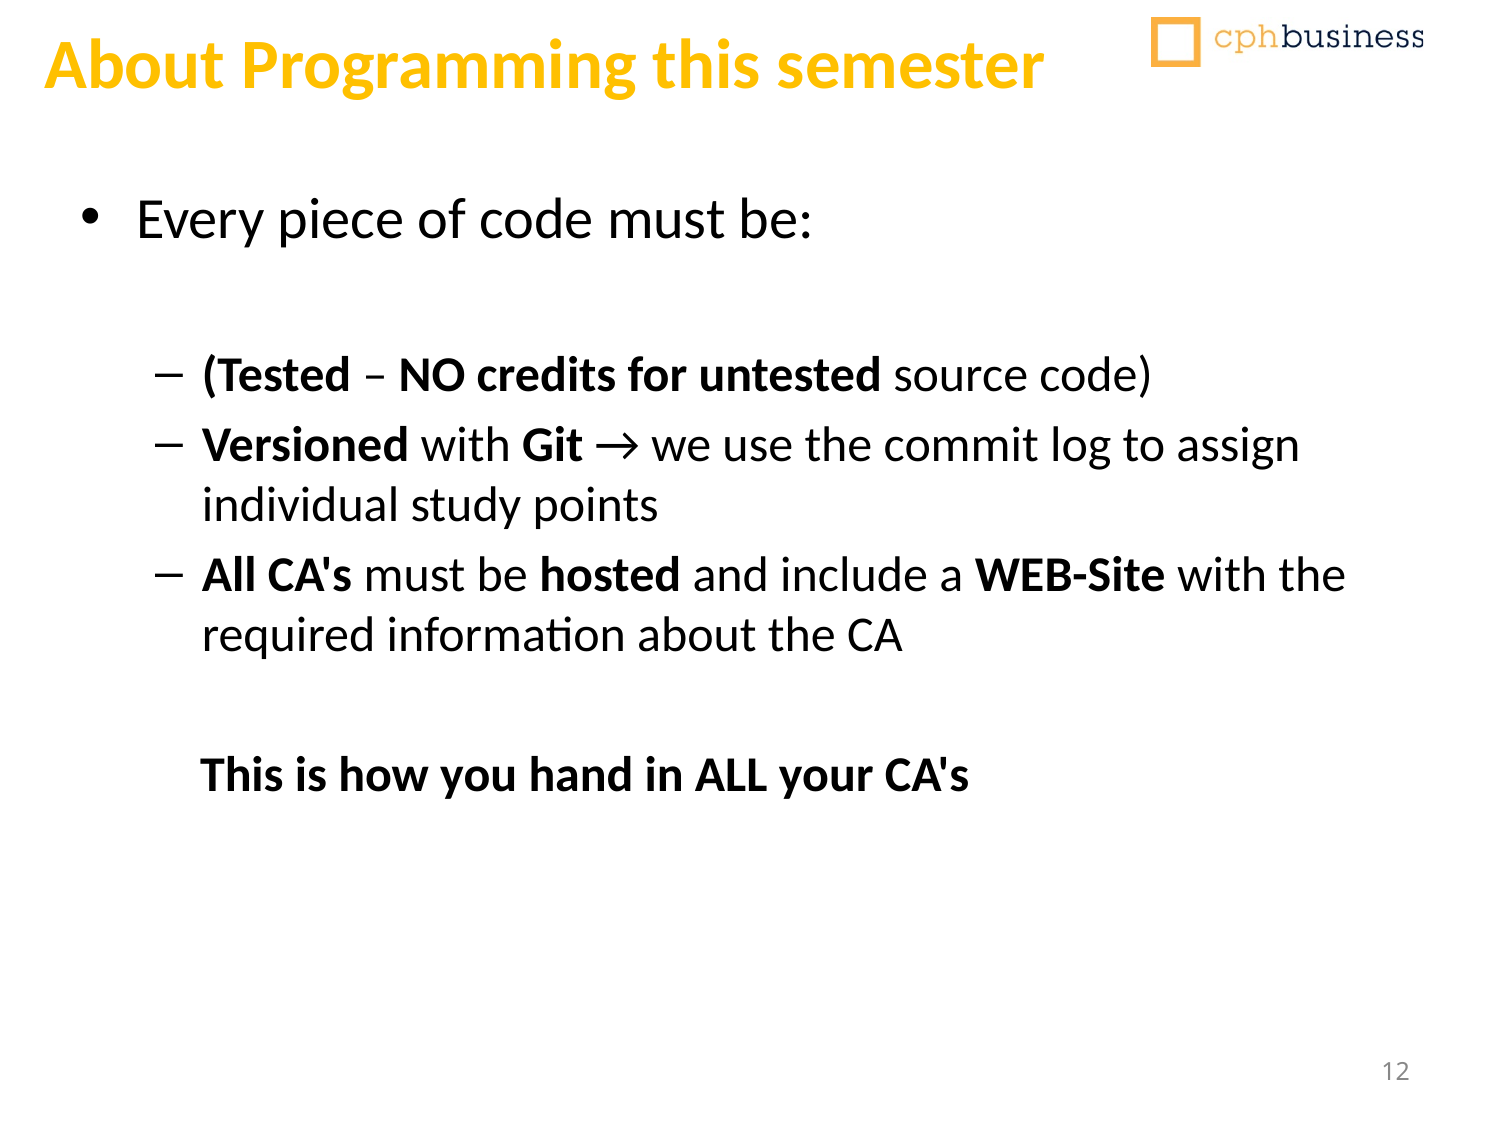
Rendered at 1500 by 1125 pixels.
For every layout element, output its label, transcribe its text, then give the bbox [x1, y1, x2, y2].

title About Programming this semester [29, 0, 1099, 126]
slide_number <number> [1074, 1042, 1425, 1103]
list Every piece of code must be: (Tested – NO credits for untested source code) Versioned with Git → we use the commit log to assign individual study points All CA's must be hosted and include a WEB-Site with the required information about the CA This is how you hand in ALL your CA's [64, 172, 1415, 955]
picture [1151, 17, 1424, 67]
